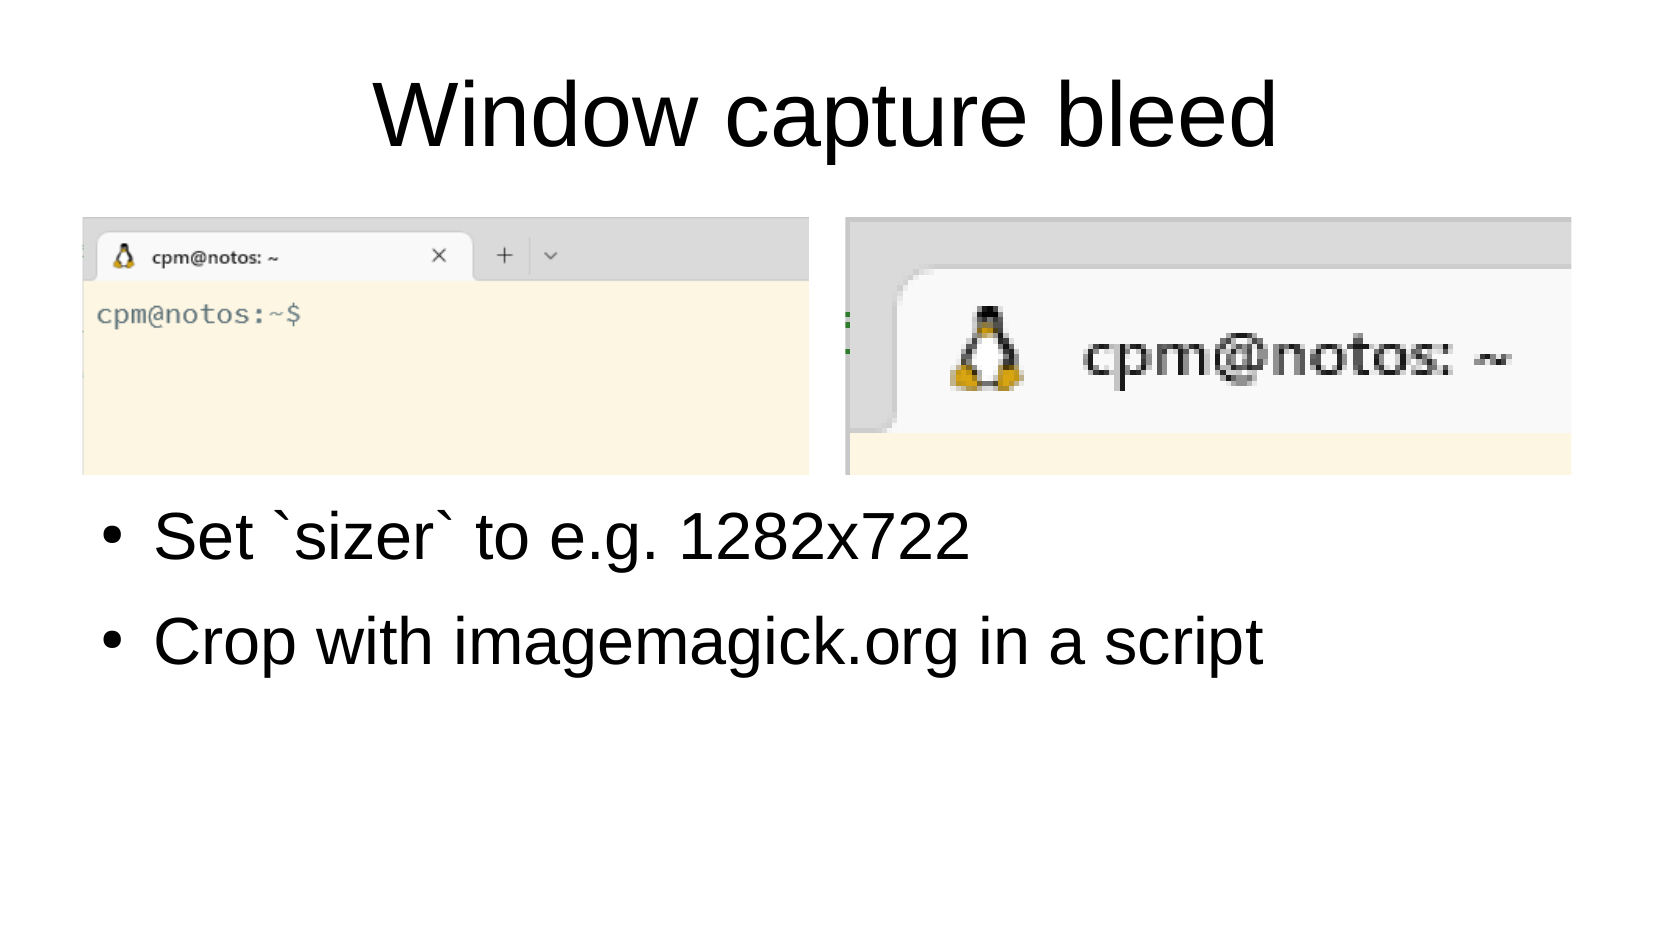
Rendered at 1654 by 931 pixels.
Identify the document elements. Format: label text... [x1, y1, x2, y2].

list Set `sizer` to e.g. 1282x722 Crop with imagemagick.org in a script [82, 499, 1571, 757]
picture [82, 217, 809, 475]
title Window capture bleed [82, 37, 1571, 193]
picture [845, 217, 1572, 475]
